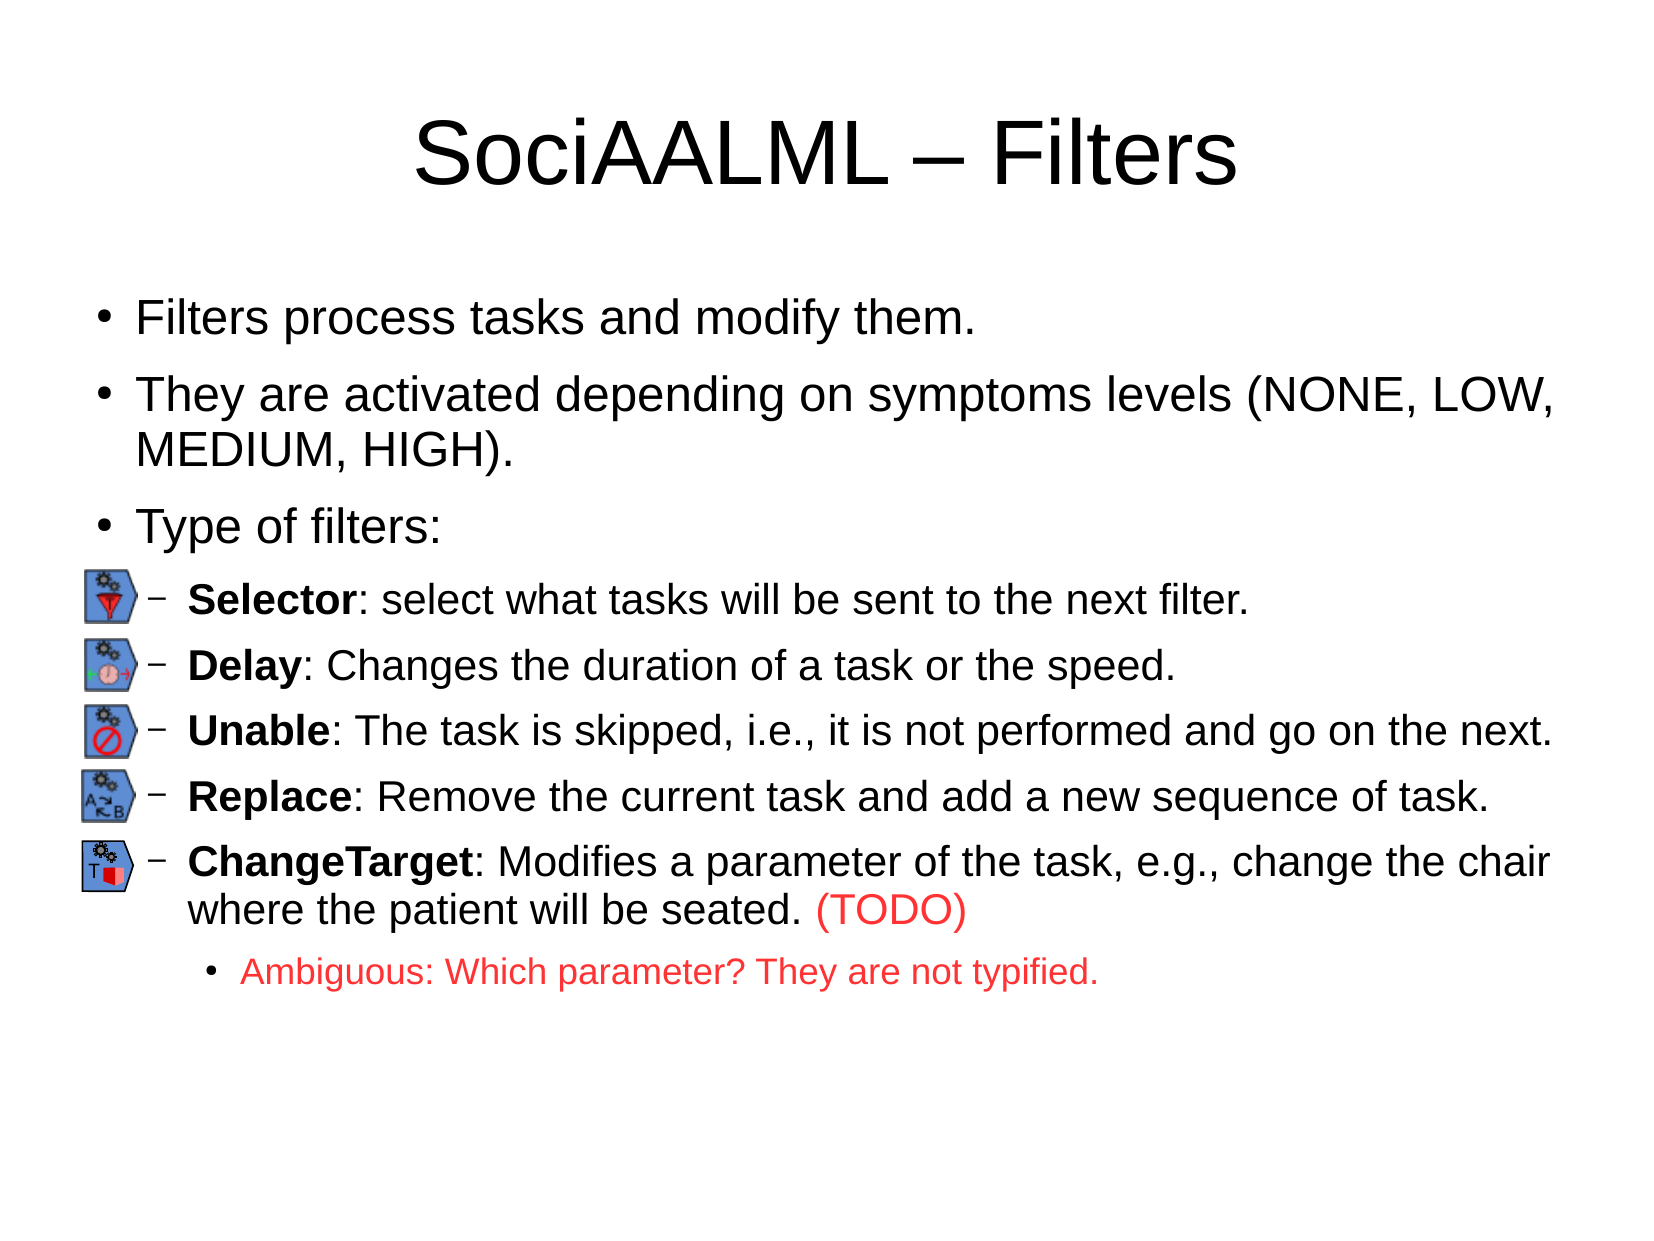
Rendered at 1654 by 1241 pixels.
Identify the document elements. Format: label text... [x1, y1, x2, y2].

picture [81, 769, 136, 823]
picture [84, 638, 138, 692]
picture [84, 569, 138, 624]
list Filters process tasks and modify them. They are activated depending on symptoms levels (NONE, LOW, MEDIUM, HIGH). Type of filters: Selector: select what tasks will be sent to the next filter. Delay: Changes the duration of a task or the speed. Unable: The task is skipped, i.e., it is not performed and go on the next. Replace: Remove the current task and add a new sequence of task. ChangeTarget: Modifies a parameter of the task, e.g., change the chair where the patient will be seated. (TODO) Ambiguous: Which parameter? They are not typified. [82, 290, 1571, 1010]
title SociAALML – Filters [82, 49, 1571, 257]
picture [84, 704, 138, 759]
picture [80, 838, 136, 894]
